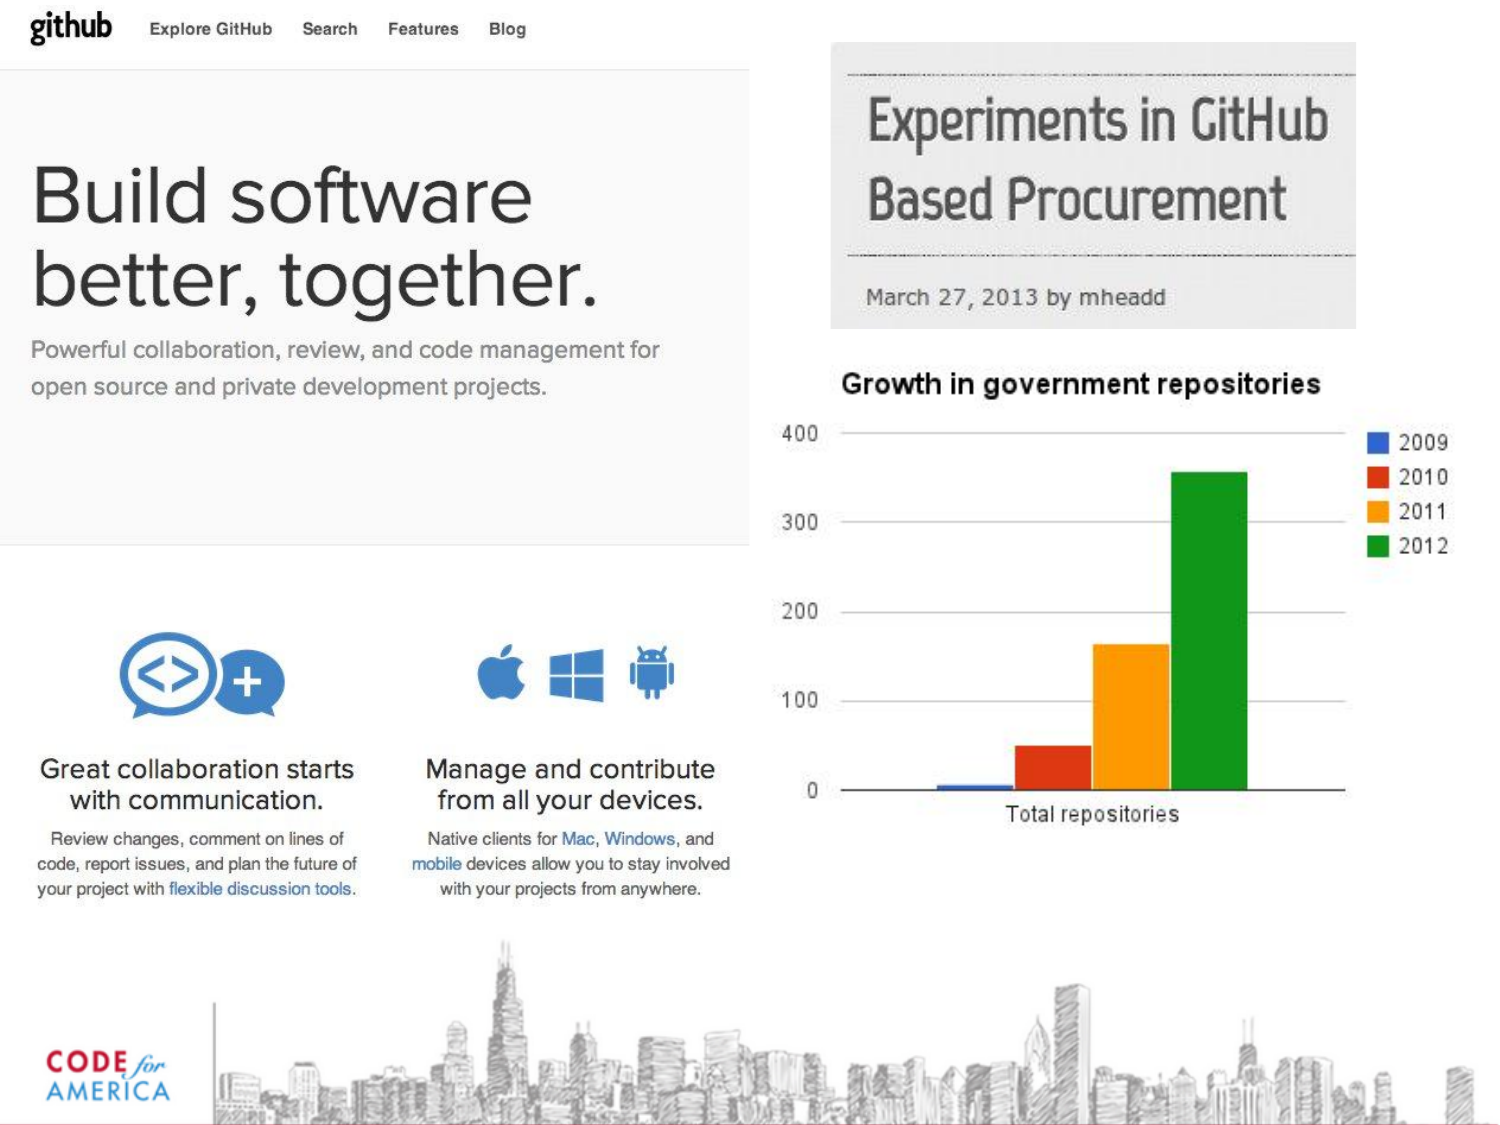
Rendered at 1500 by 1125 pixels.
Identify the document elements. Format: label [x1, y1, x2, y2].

text_box [0, 5, 1500, 1125]
